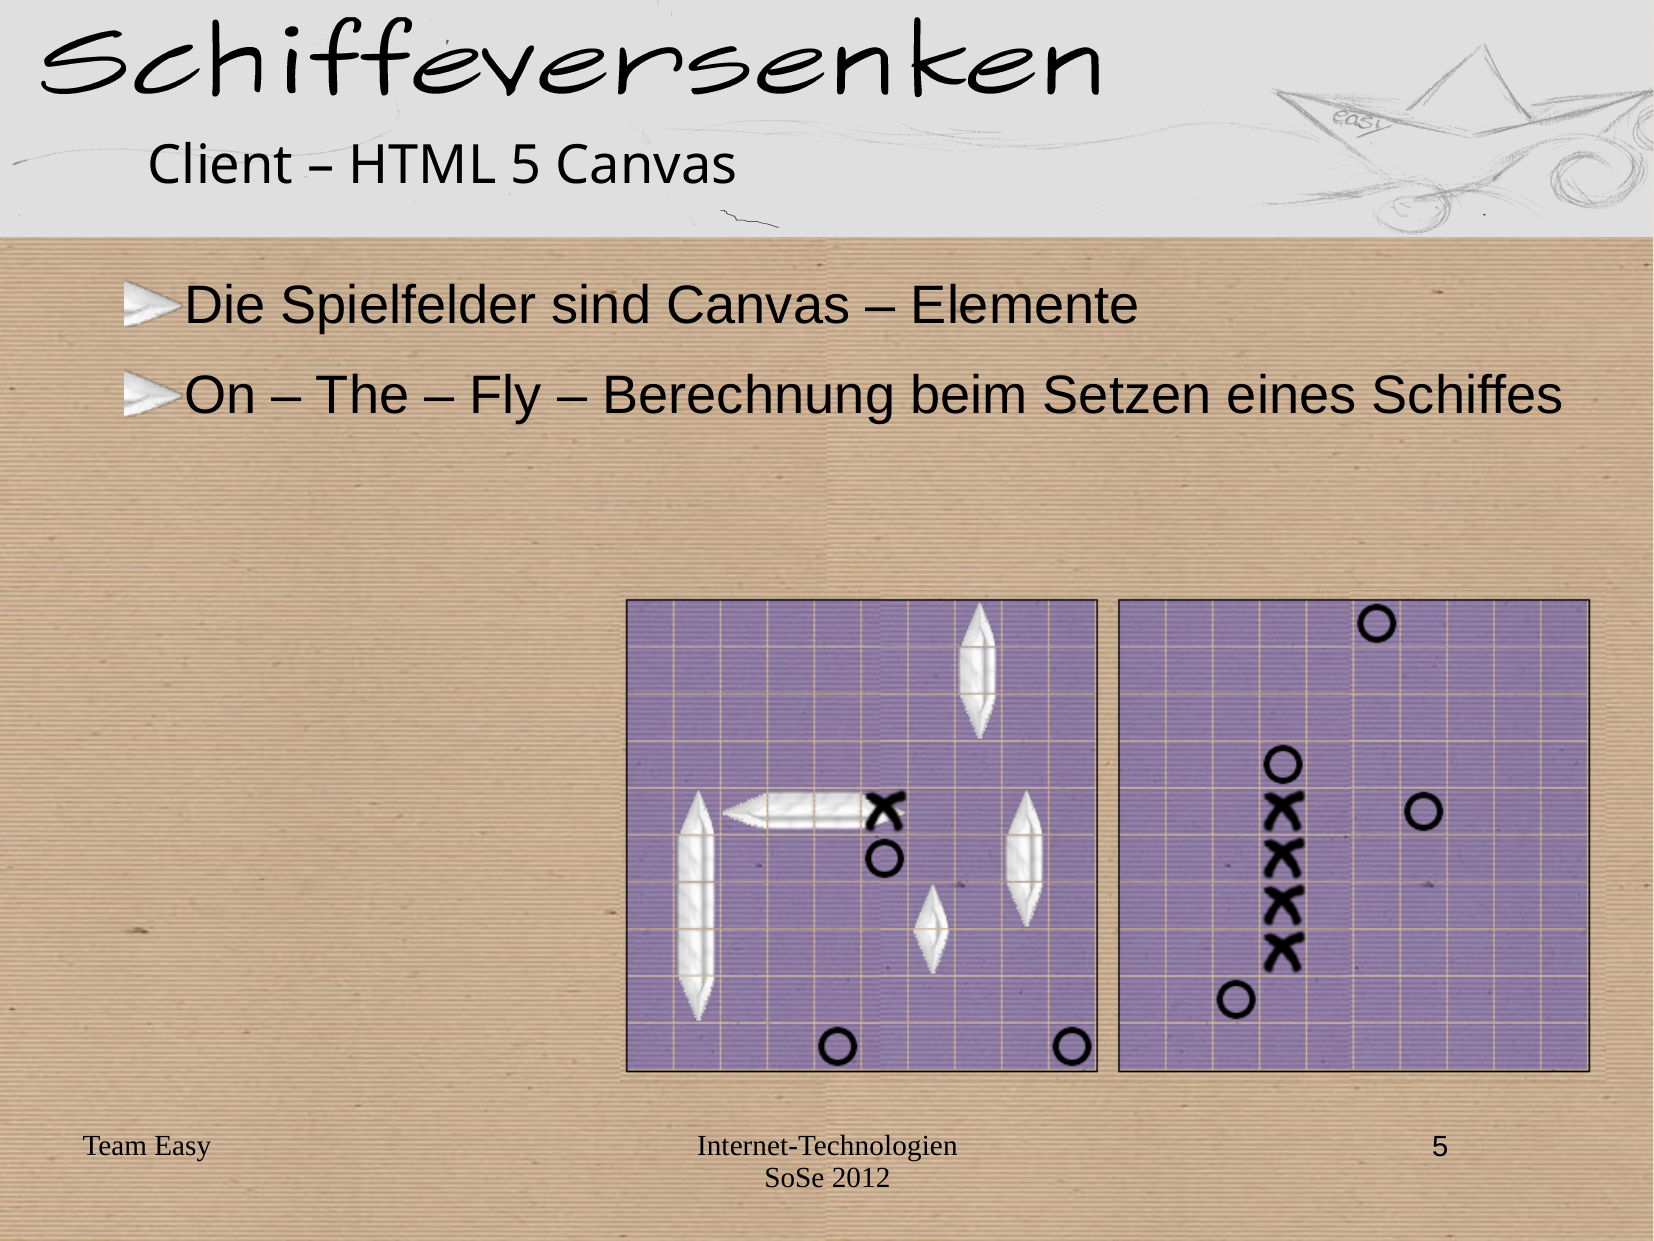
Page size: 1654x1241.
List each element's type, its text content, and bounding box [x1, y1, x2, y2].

picture [0, 0, 1654, 1241]
list Die Spielfelder sind Canvas – Elemente On – The – Fly – Berechnung beim Setzen eines Schiffes [106, 274, 1595, 1093]
title Client – HTML 5 Canvas [147, 59, 1093, 267]
